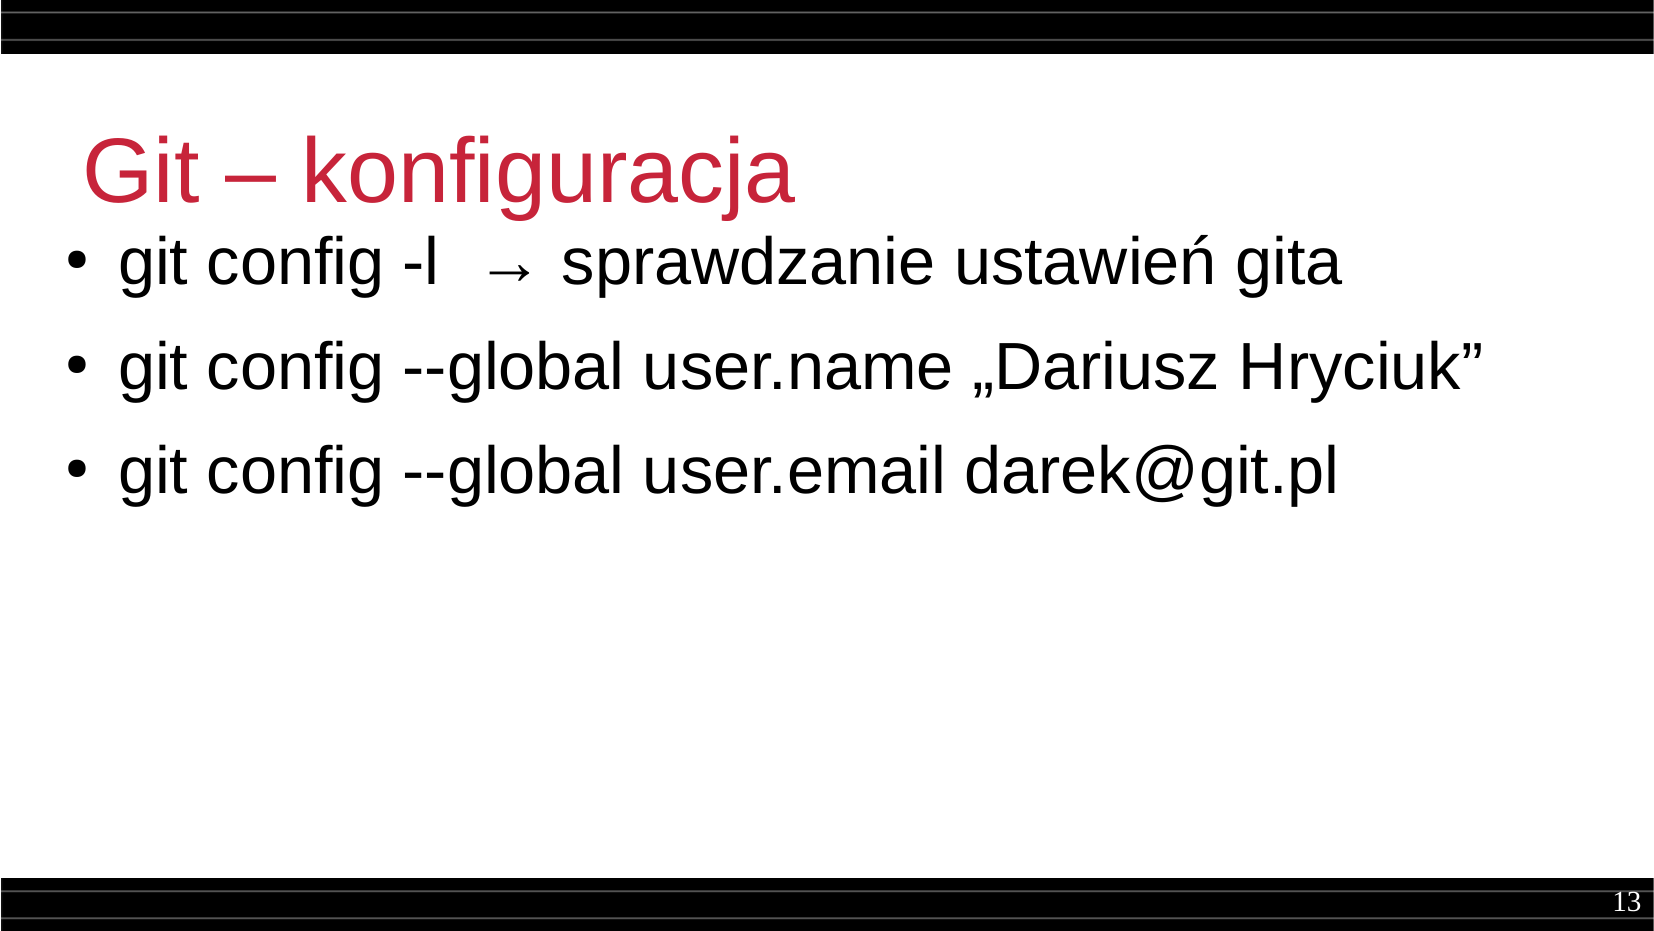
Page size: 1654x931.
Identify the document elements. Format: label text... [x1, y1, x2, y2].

picture [1, 0, 1654, 54]
title Git – konfiguracja [82, 92, 1571, 249]
list git config -l → sprawdzanie ustawień gita git config --global user.name „Dariusz Hryciuk” git config --global user.email darek@git.pl [47, 224, 1536, 804]
picture [1, 878, 1654, 931]
